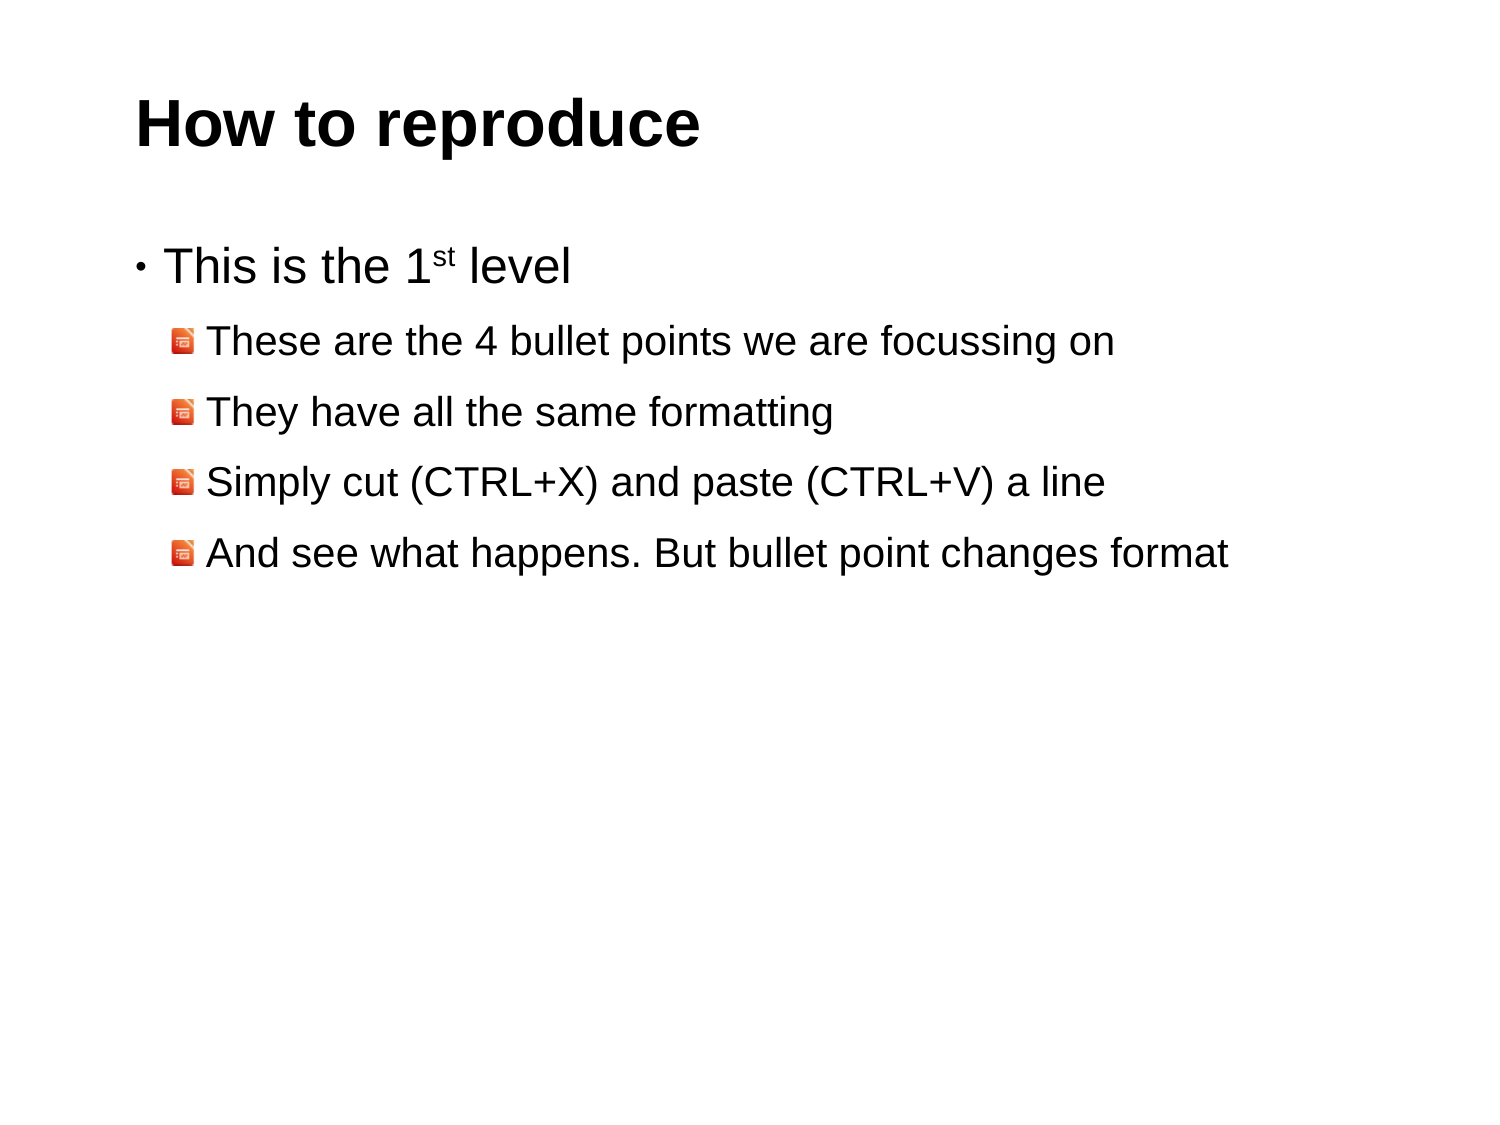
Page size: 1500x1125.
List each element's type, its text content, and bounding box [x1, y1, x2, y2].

title How to reproduce [135, 41, 1372, 204]
list This is the 1st level These are the 4 bullet points we are focussing on They have all the same formatting Simply cut (CTRL+X) and paste (CTRL+V) a line And see what happens. But bullet point changes format [135, 238, 1372, 1036]
